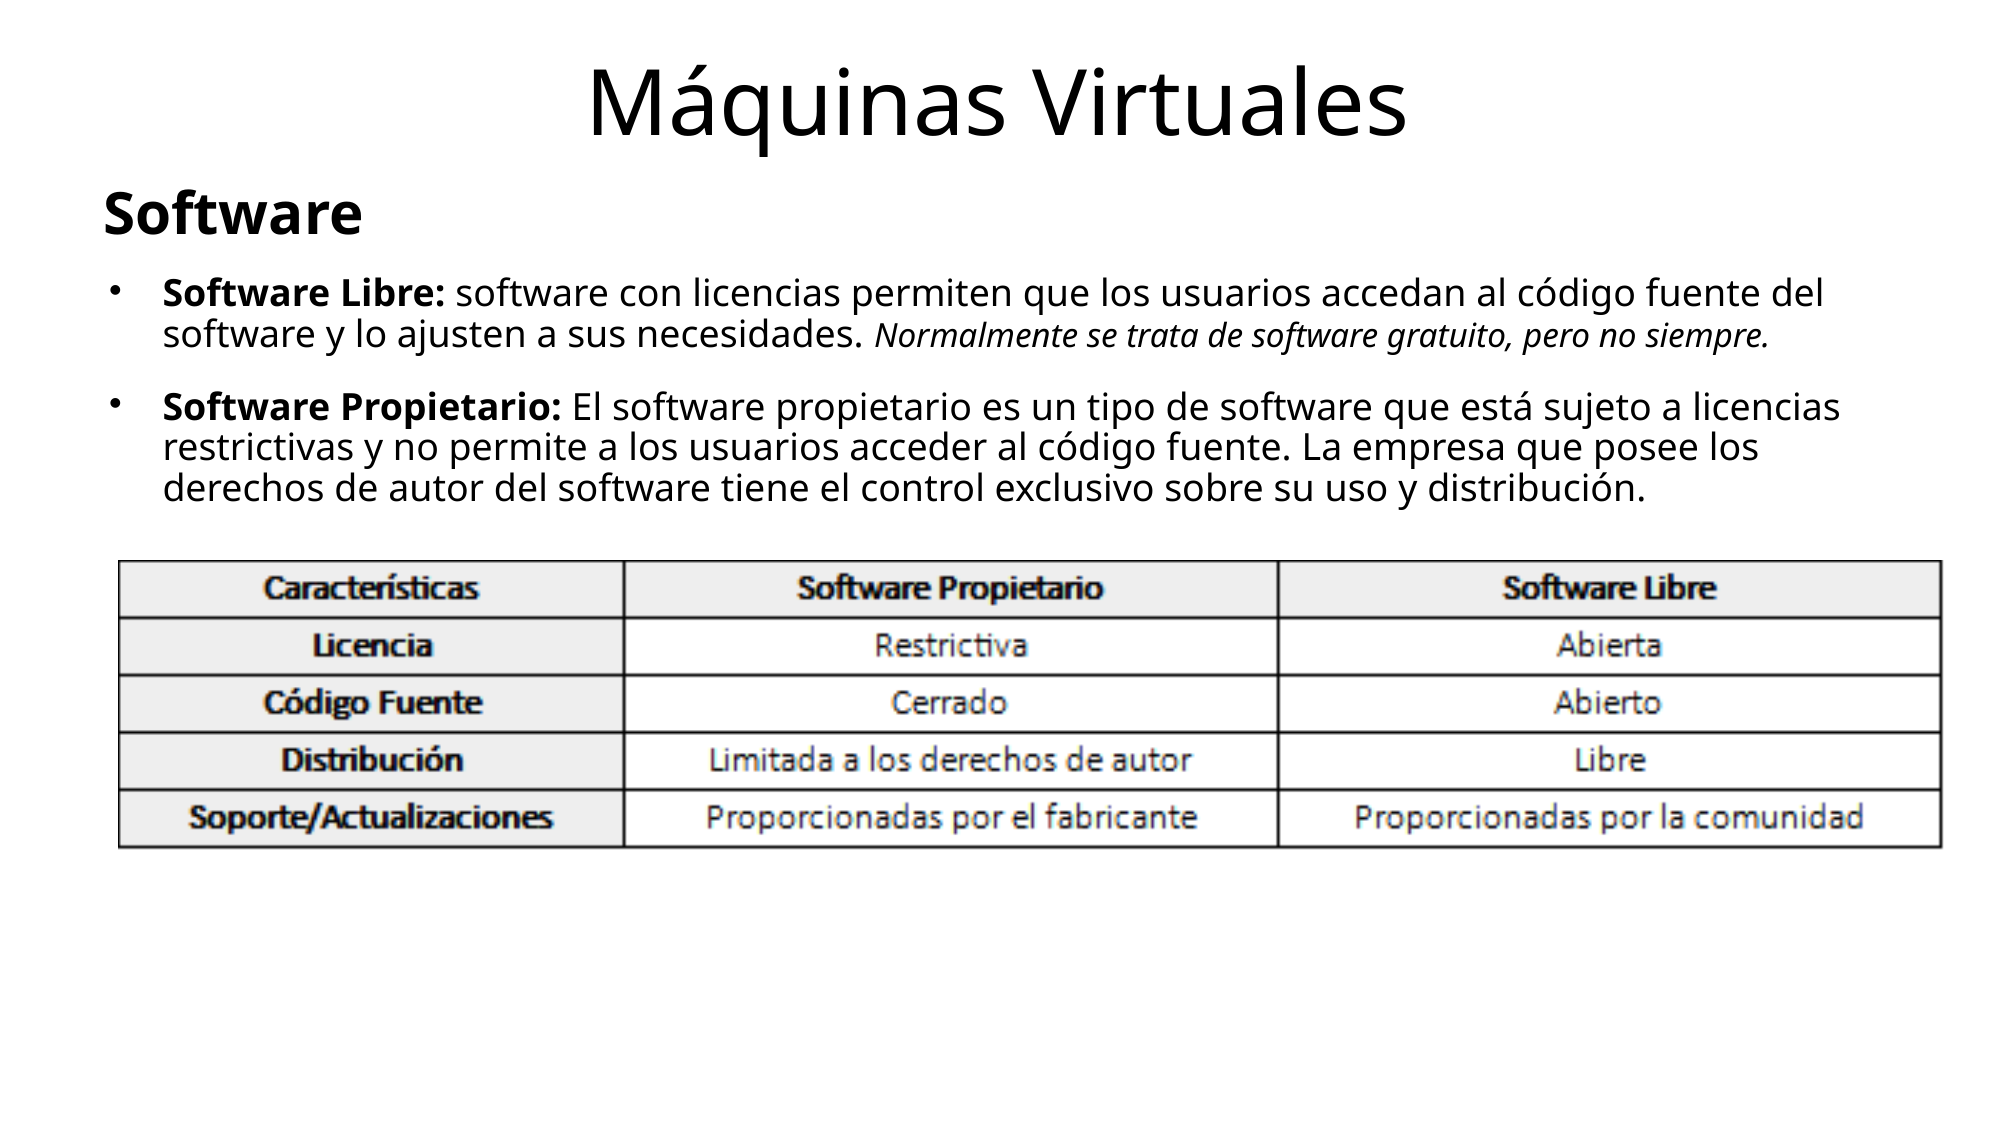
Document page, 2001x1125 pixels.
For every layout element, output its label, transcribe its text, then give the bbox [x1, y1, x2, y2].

text_box Máquinas Virtuales [135, 34, 1860, 177]
picture [118, 560, 1949, 858]
list Software Software Libre: software con licencias permiten que los usuarios accedan al código fuente del software y lo ajusten a sus necesidades. Normalmente se trata de software gratuito, pero no siempre. Software Propietario: El software propietario es un tipo de software que está sujeto a licencias restrictivas y no permite a los usuarios acceder al código fuente. La empresa que posee los derechos de autor del software tiene el control exclusivo sobre su uso y distribución. [88, 177, 1900, 945]
